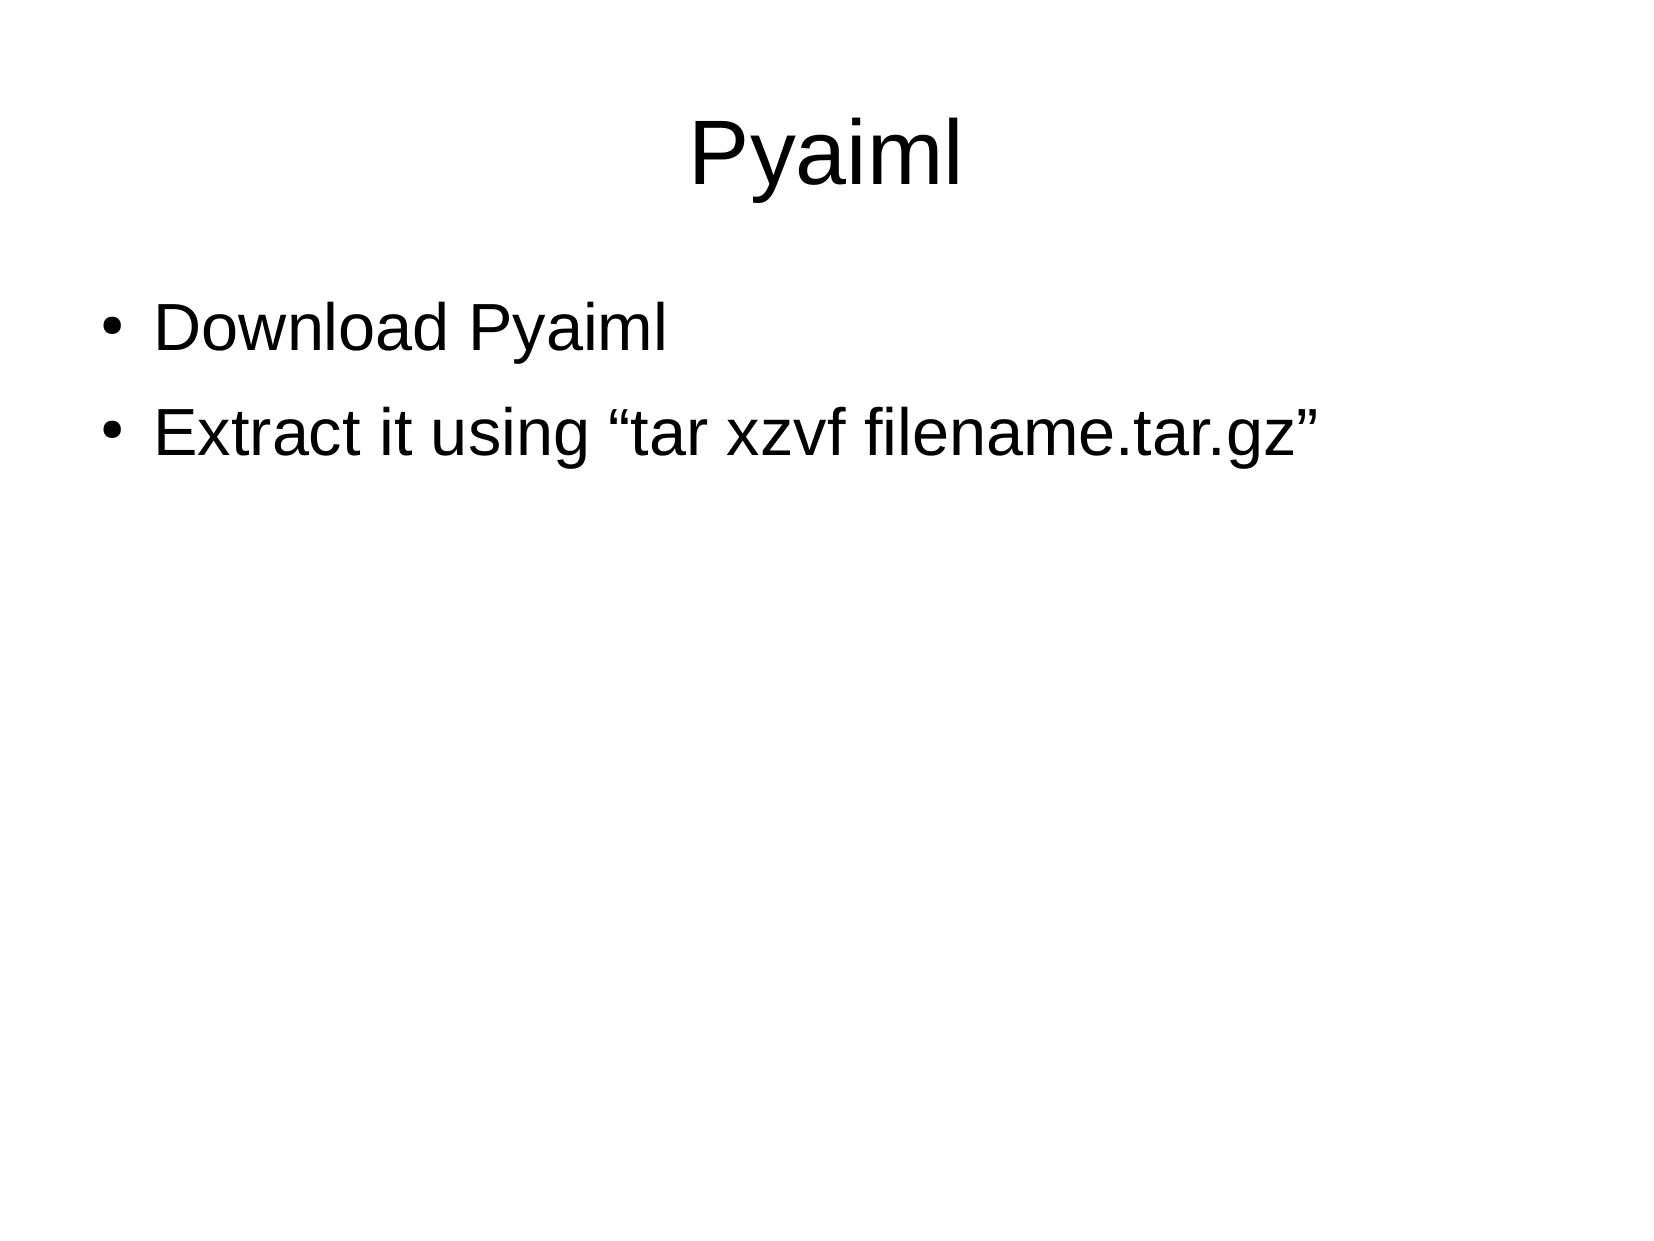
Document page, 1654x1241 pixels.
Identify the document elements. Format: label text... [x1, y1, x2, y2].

title Pyaiml [82, 49, 1571, 257]
list Download Pyaiml Extract it using “tar xzvf filename.tar.gz” [82, 290, 1571, 1010]
